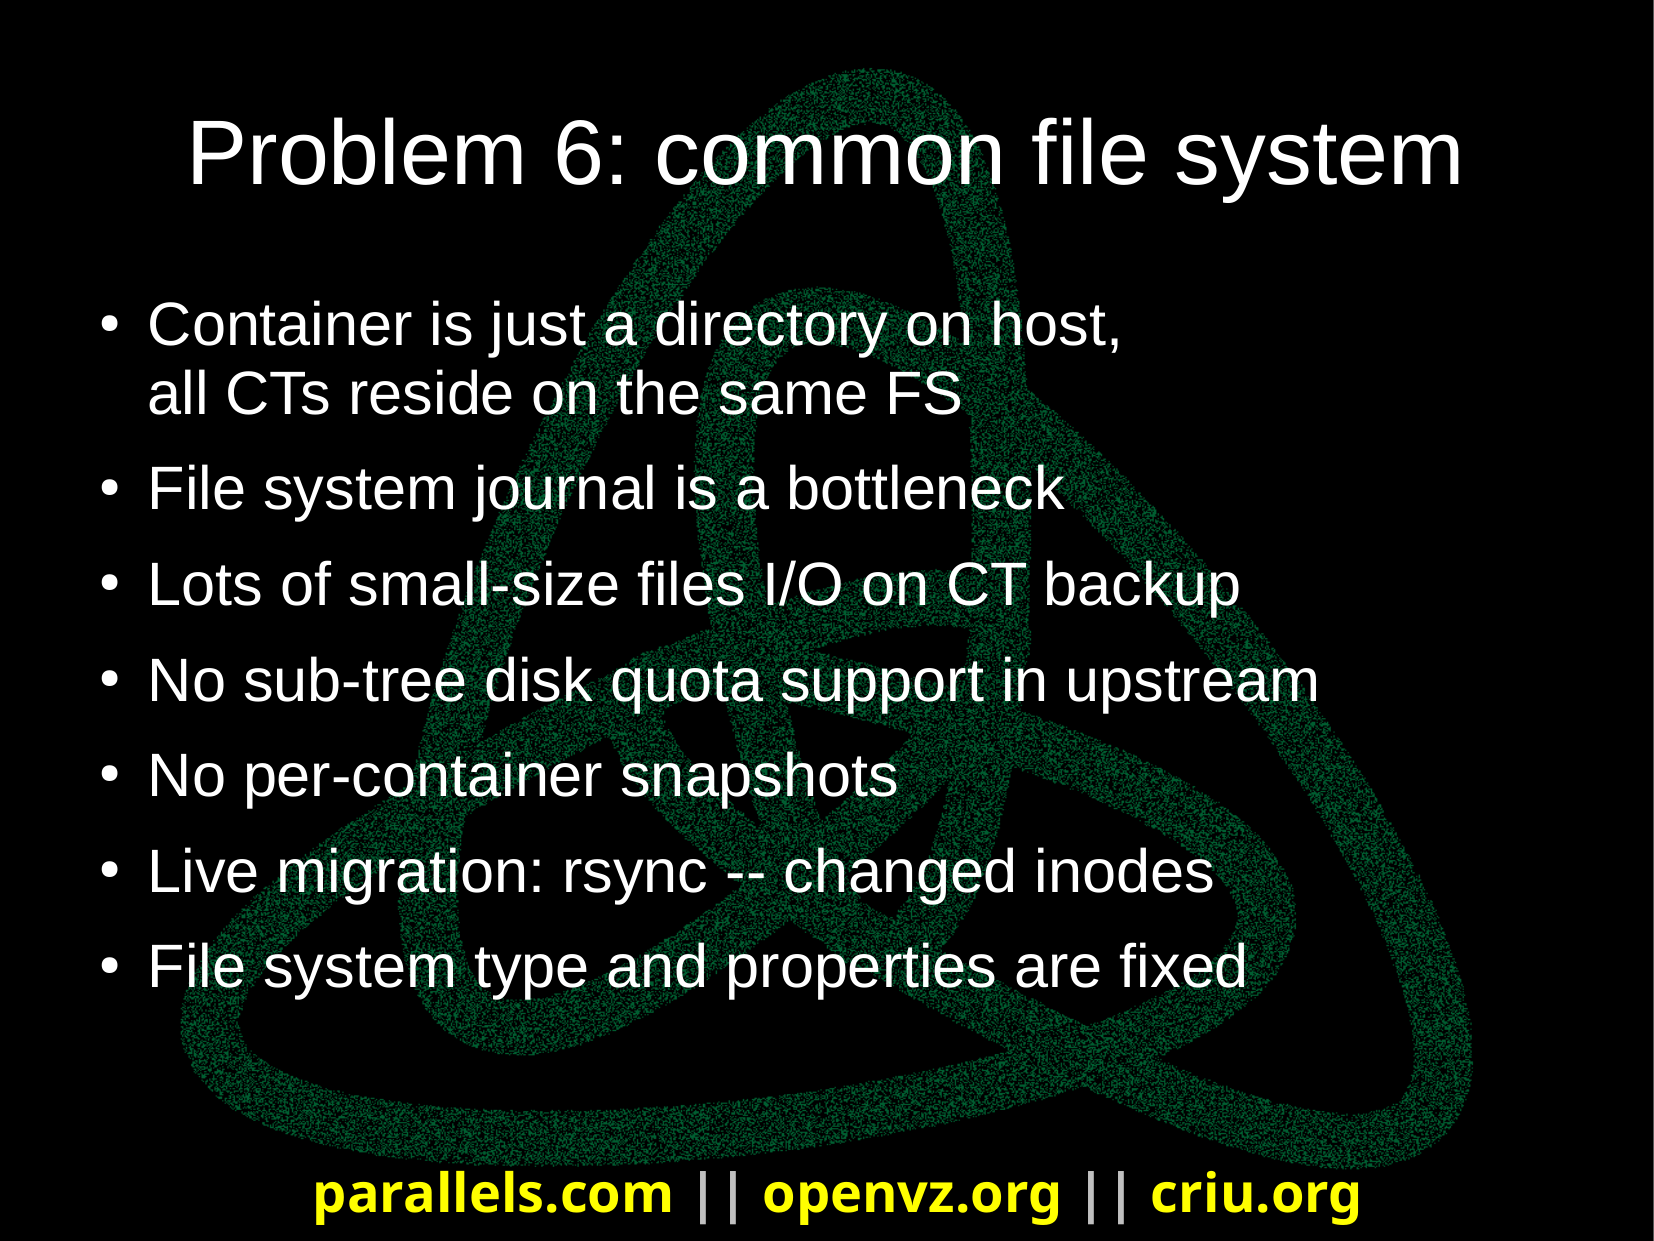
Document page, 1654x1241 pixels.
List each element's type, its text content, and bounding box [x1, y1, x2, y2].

list Container is just a directory on host, all CTs reside on the same FS File system journal is a bottleneck Lots of small-size files I/O on CT backup No sub-tree disk quota support in upstream No per-container snapshots Live migration: rsync -- changed inodes File system type and properties are fixed [82, 290, 1538, 1010]
title Problem 6: common file system [82, 49, 1571, 257]
picture [0, 0, 1654, 1241]
